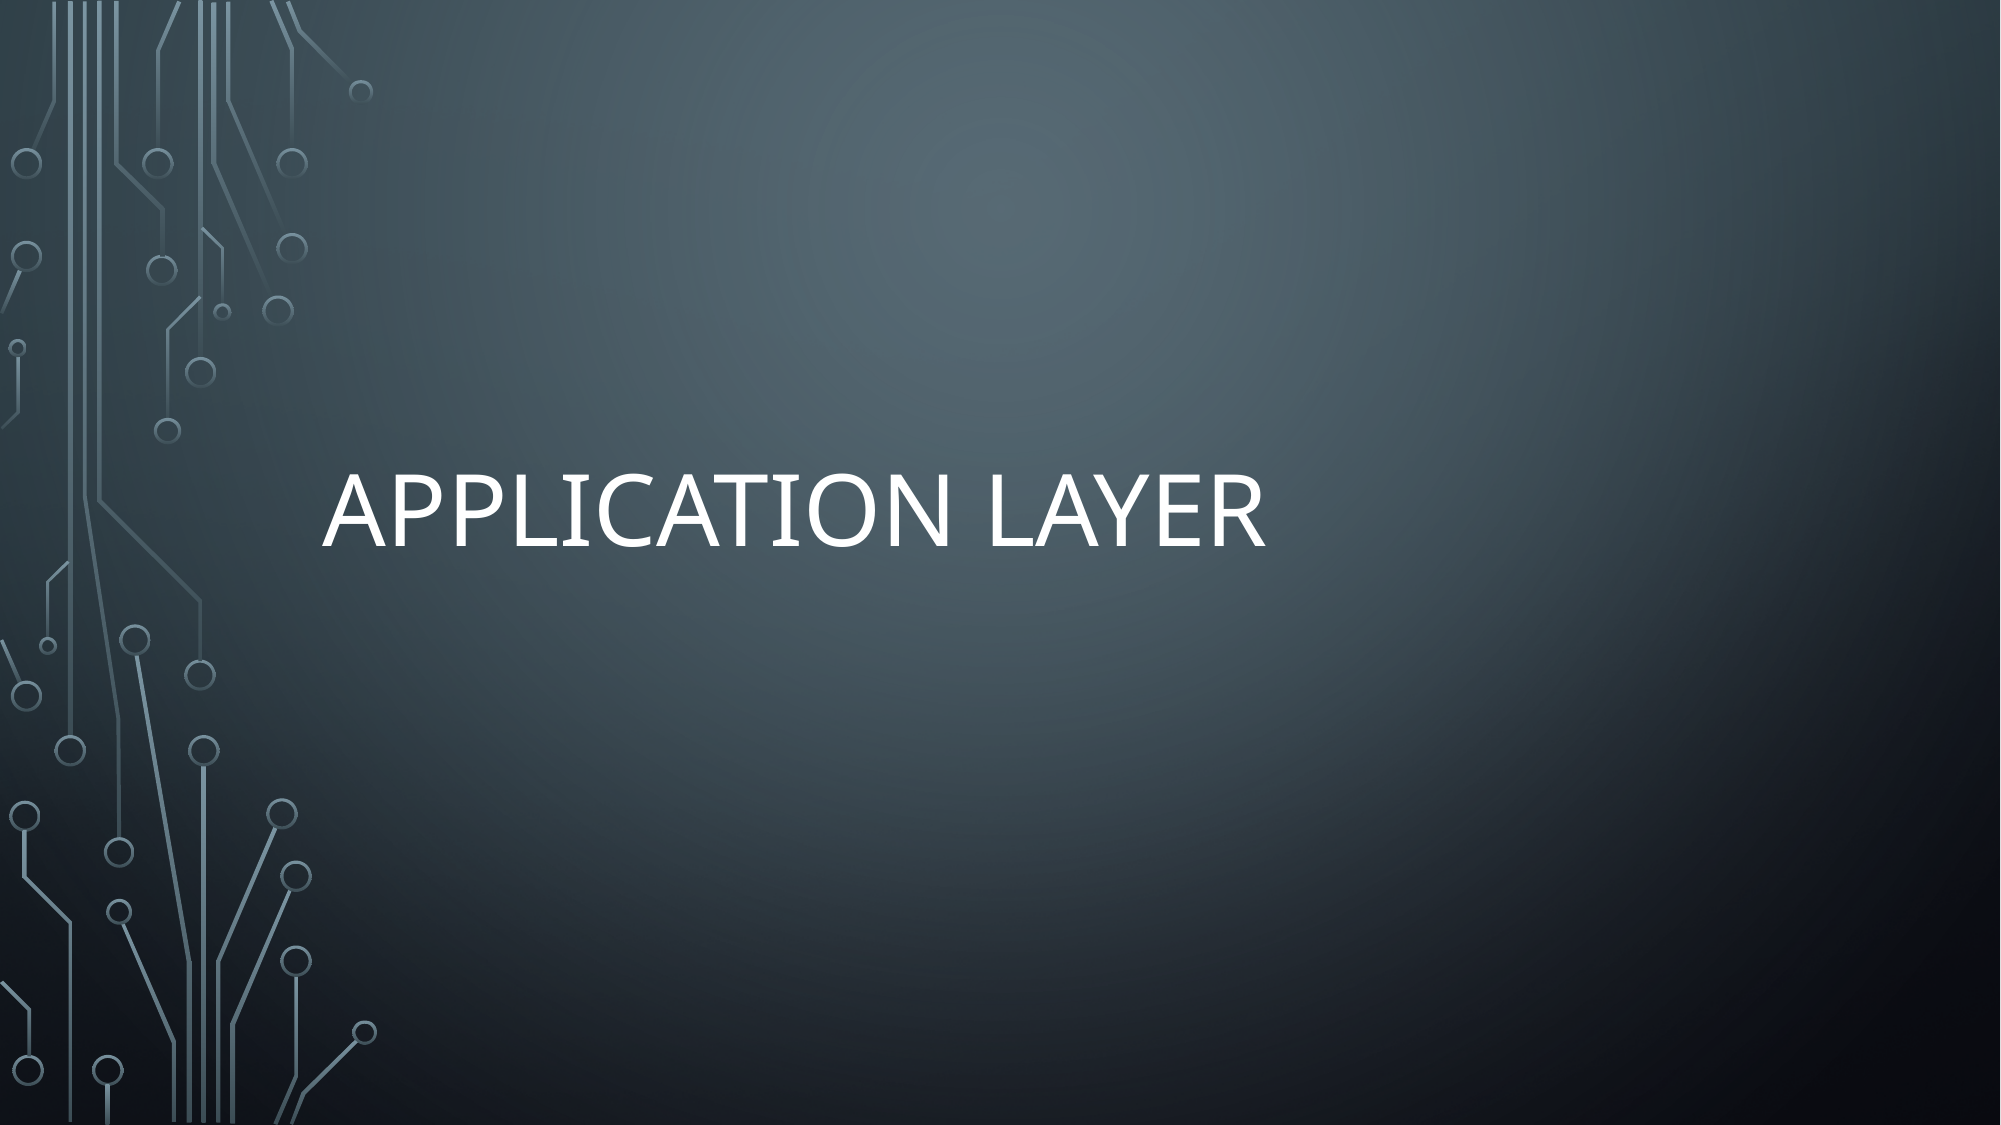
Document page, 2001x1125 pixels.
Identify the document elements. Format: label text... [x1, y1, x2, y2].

title Application layer [307, 184, 1750, 576]
